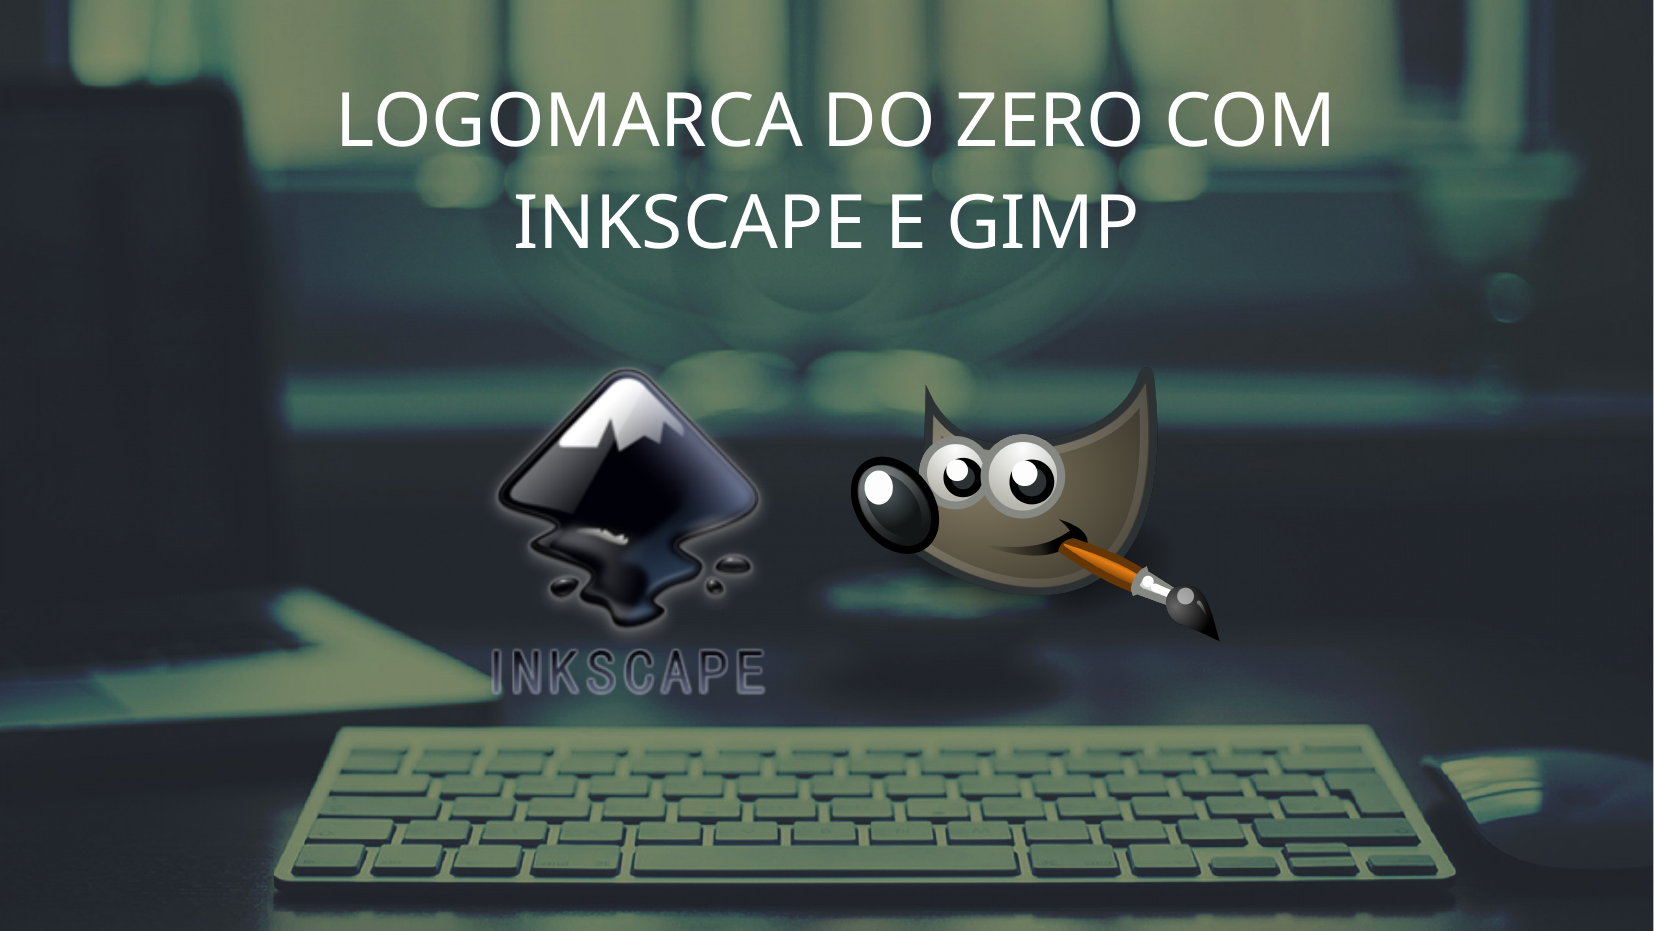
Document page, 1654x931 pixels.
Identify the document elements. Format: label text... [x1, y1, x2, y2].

picture [0, 0, 1654, 931]
text_box LOGOMARCA DO ZERO COM INKSCAPE E GIMP [236, 59, 1418, 263]
